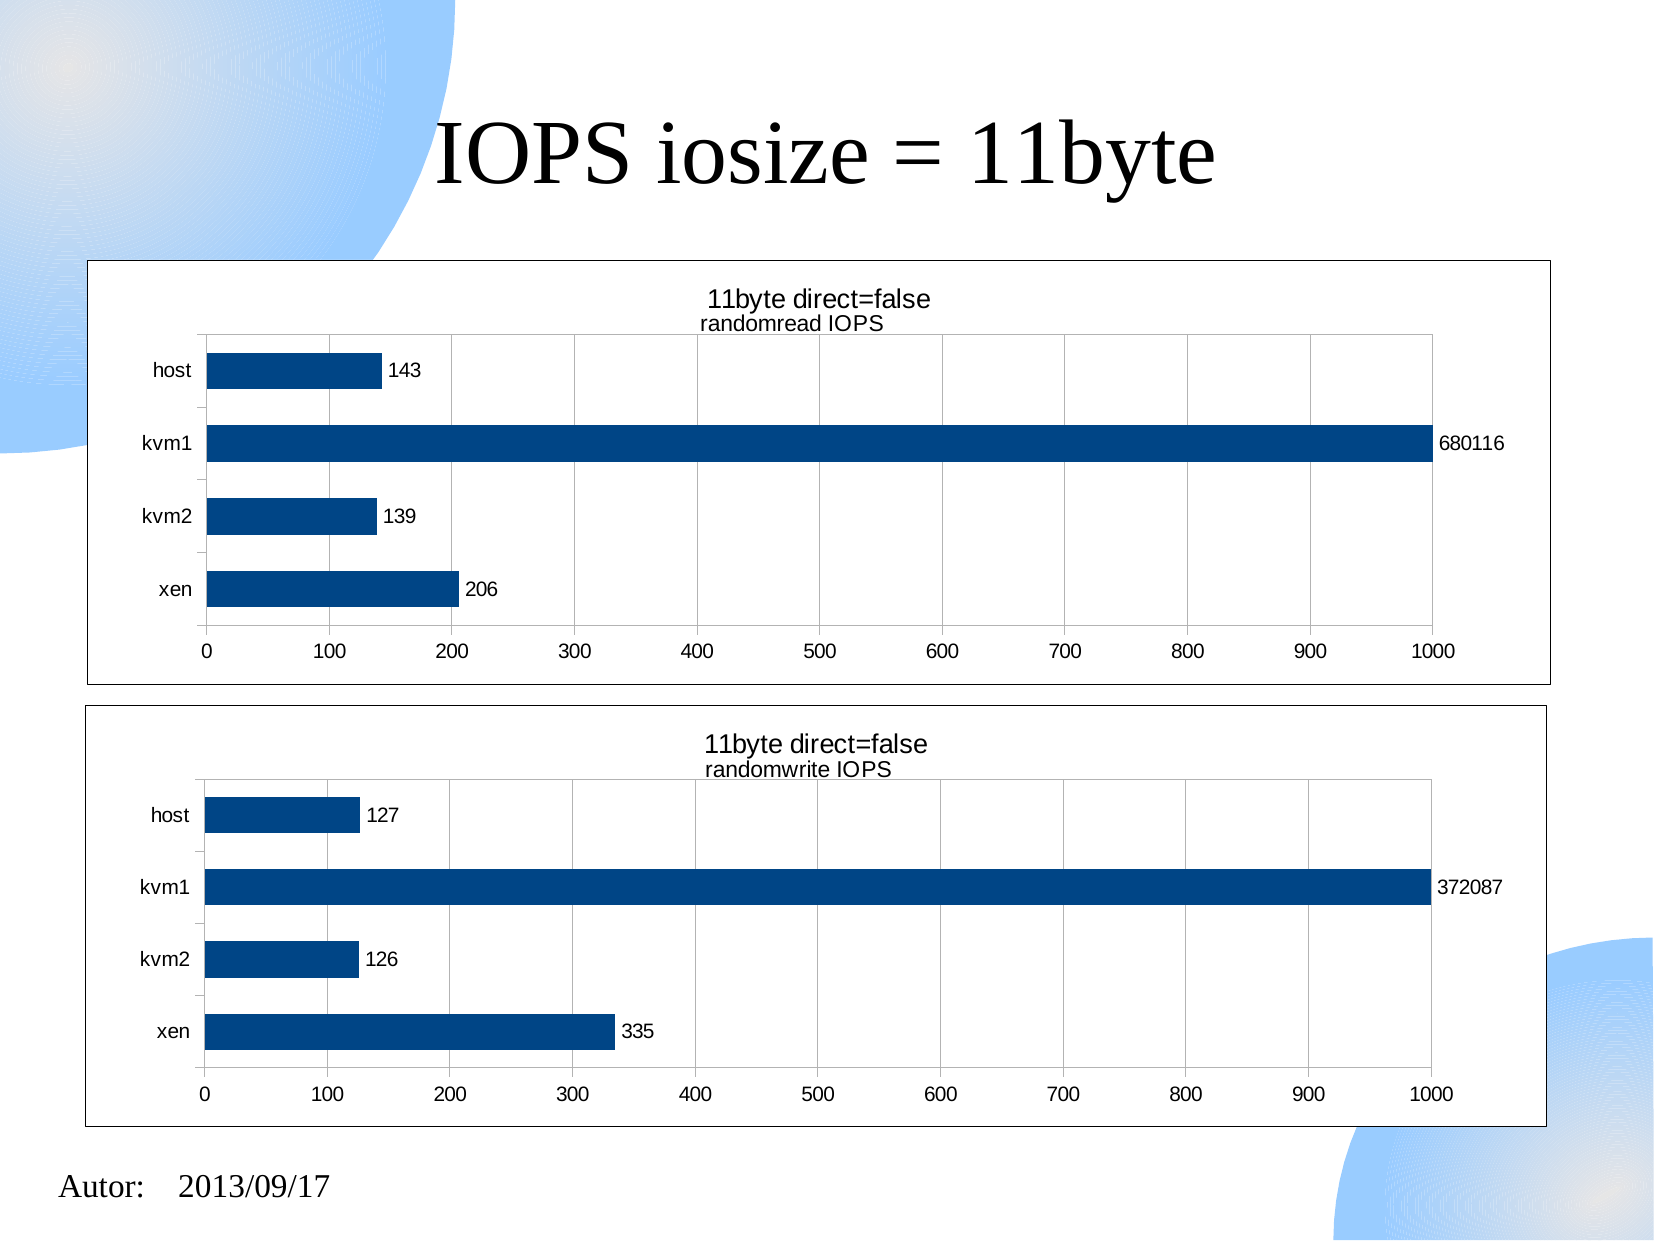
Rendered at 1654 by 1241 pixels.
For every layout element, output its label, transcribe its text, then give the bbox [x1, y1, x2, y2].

chart [86, 259, 1551, 686]
chart [84, 704, 1547, 1127]
title IOPS iosize = 11byte [82, 49, 1571, 257]
